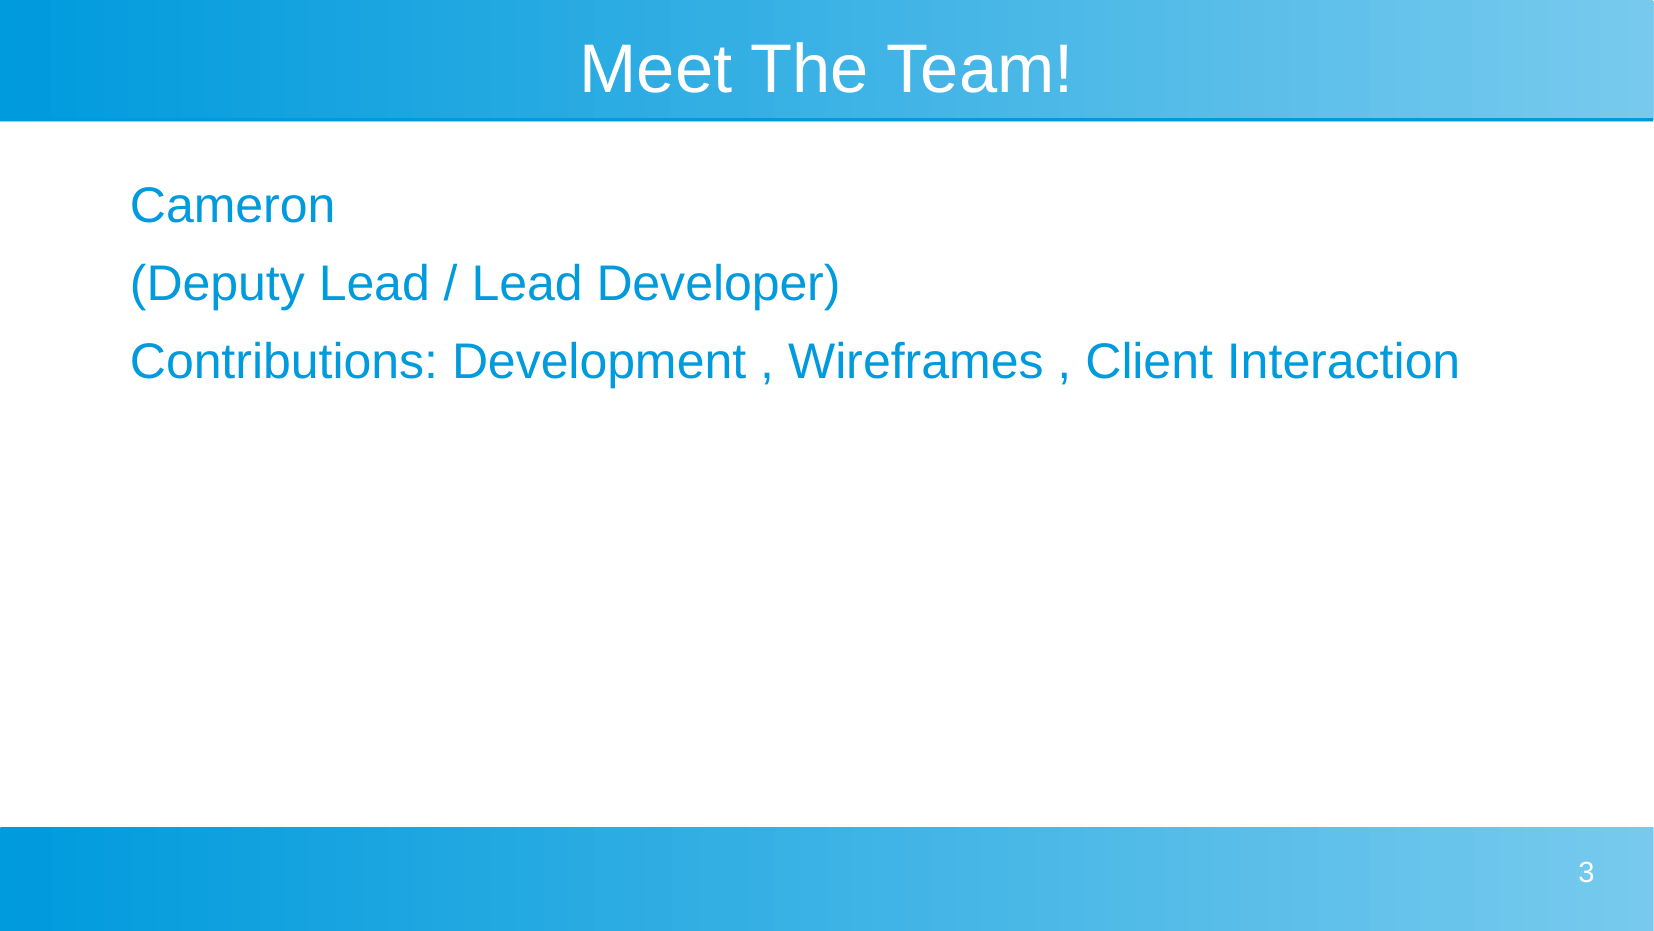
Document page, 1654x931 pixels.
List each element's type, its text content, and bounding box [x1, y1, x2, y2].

list Cameron (Deputy Lead / Lead Developer) Contributions: Development , Wireframes , Client Interaction [59, 177, 1595, 768]
title Meet The Team! [59, 29, 1595, 108]
